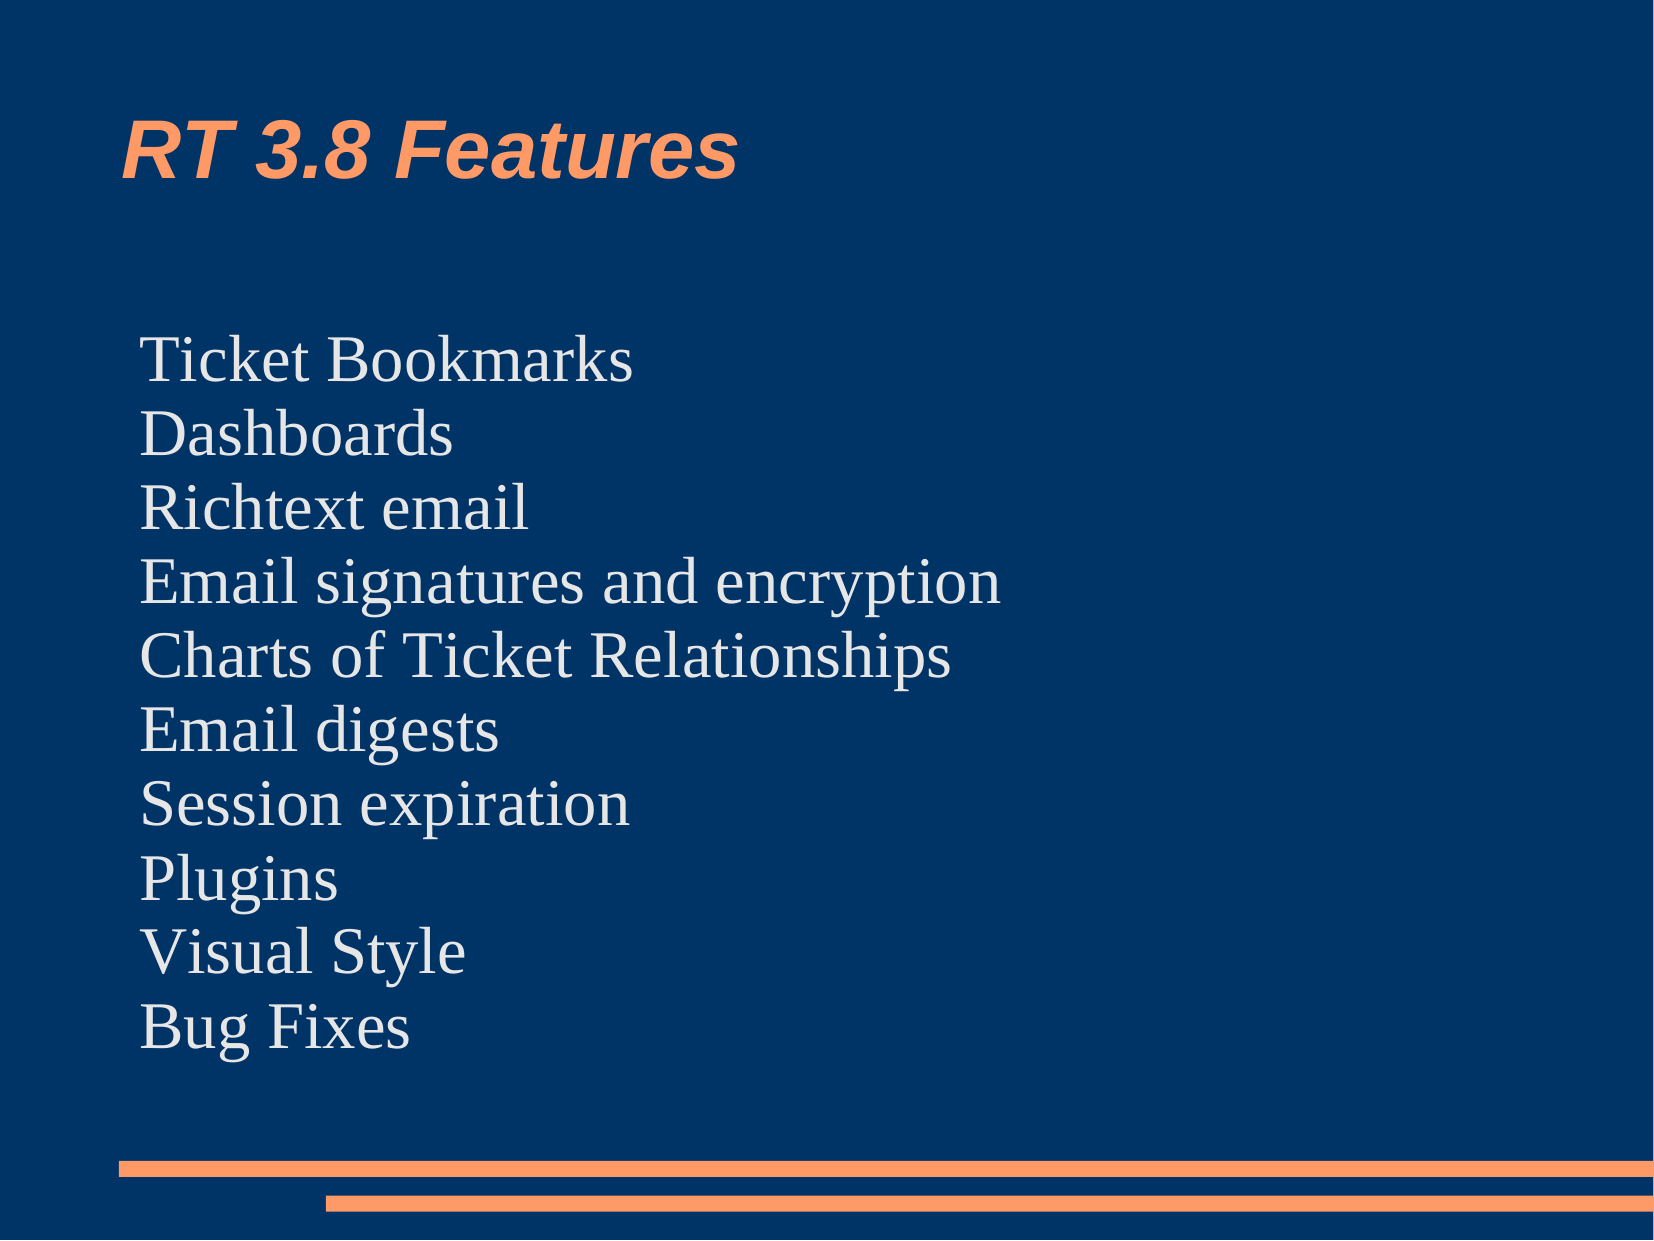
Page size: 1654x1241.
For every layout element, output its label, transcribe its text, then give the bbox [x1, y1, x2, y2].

title RT 3.8 Features [121, 53, 1534, 247]
list Ticket Bookmarks Dashboards Richtext email Email signatures and encryption Charts of Ticket Relationships Email digests Session expiration Plugins Visual Style Bug Fixes [121, 322, 1561, 1118]
